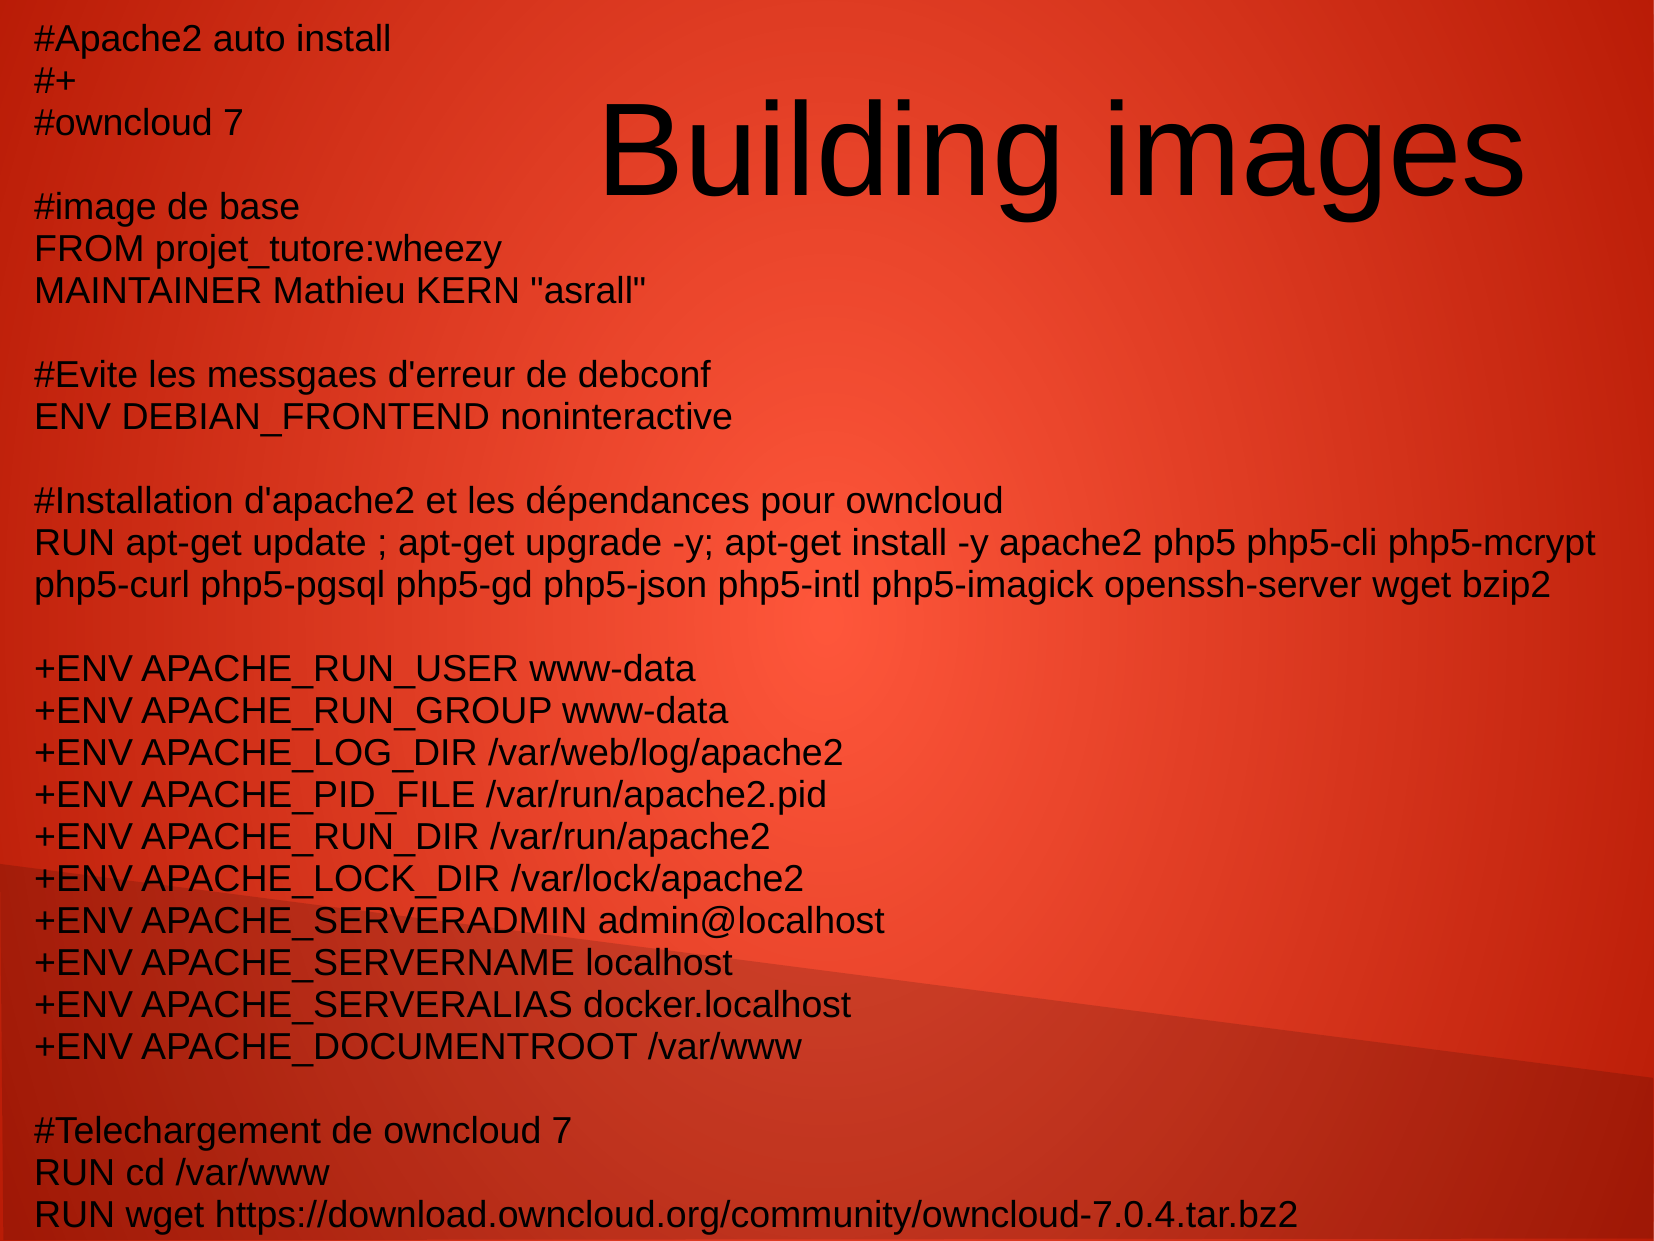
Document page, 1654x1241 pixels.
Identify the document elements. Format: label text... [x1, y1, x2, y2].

text_box #Apache2 auto install #+ #owncloud 7 #image de base FROM projet_tutore:wheezy MAINTAINER Mathieu KERN "asrall" #Evite les messgaes d'erreur de debconf ENV DEBIAN_FRONTEND noninteractive #Installation d'apache2 et les dépendances pour owncloud RUN apt-get update ; apt-get upgrade -y; apt-get install -y apache2 php5 php5-cli php5-mcrypt php5-curl php5-pgsql php5-gd php5-json php5-intl php5-imagick openssh-server wget bzip2 +ENV APACHE_RUN_USER www-data +ENV APACHE_RUN_GROUP www-data +ENV APACHE_LOG_DIR /var/web/log/apache2 +ENV APACHE_PID_FILE /var/run/apache2.pid +ENV APACHE_RUN_DIR /var/run/apache2 +ENV APACHE_LOCK_DIR /var/lock/apache2 +ENV APACHE_SERVERADMIN admin@localhost +ENV APACHE_SERVERNAME localhost +ENV APACHE_SERVERALIAS docker.localhost +ENV APACHE_DOCUMENTROOT /var/www #Telechargement de owncloud 7 RUN cd /var/www RUN wget https://download.owncloud.org/community/owncloud-7.0.4.tar.bz2 RUN mv owncloud-7.0.4.tar.bz2 /var/www/ RUN cd /var/www && tar -xjvf owncloud-7.0.4.tar.bz2 RUN chown www-data.www-data /var/www -R RUN a2ensite default-ssl #ssl pour owncloud ADD htaccess /var/owncloud/.htaccess EXPOSE 80 443 [19, 10, 1654, 1241]
